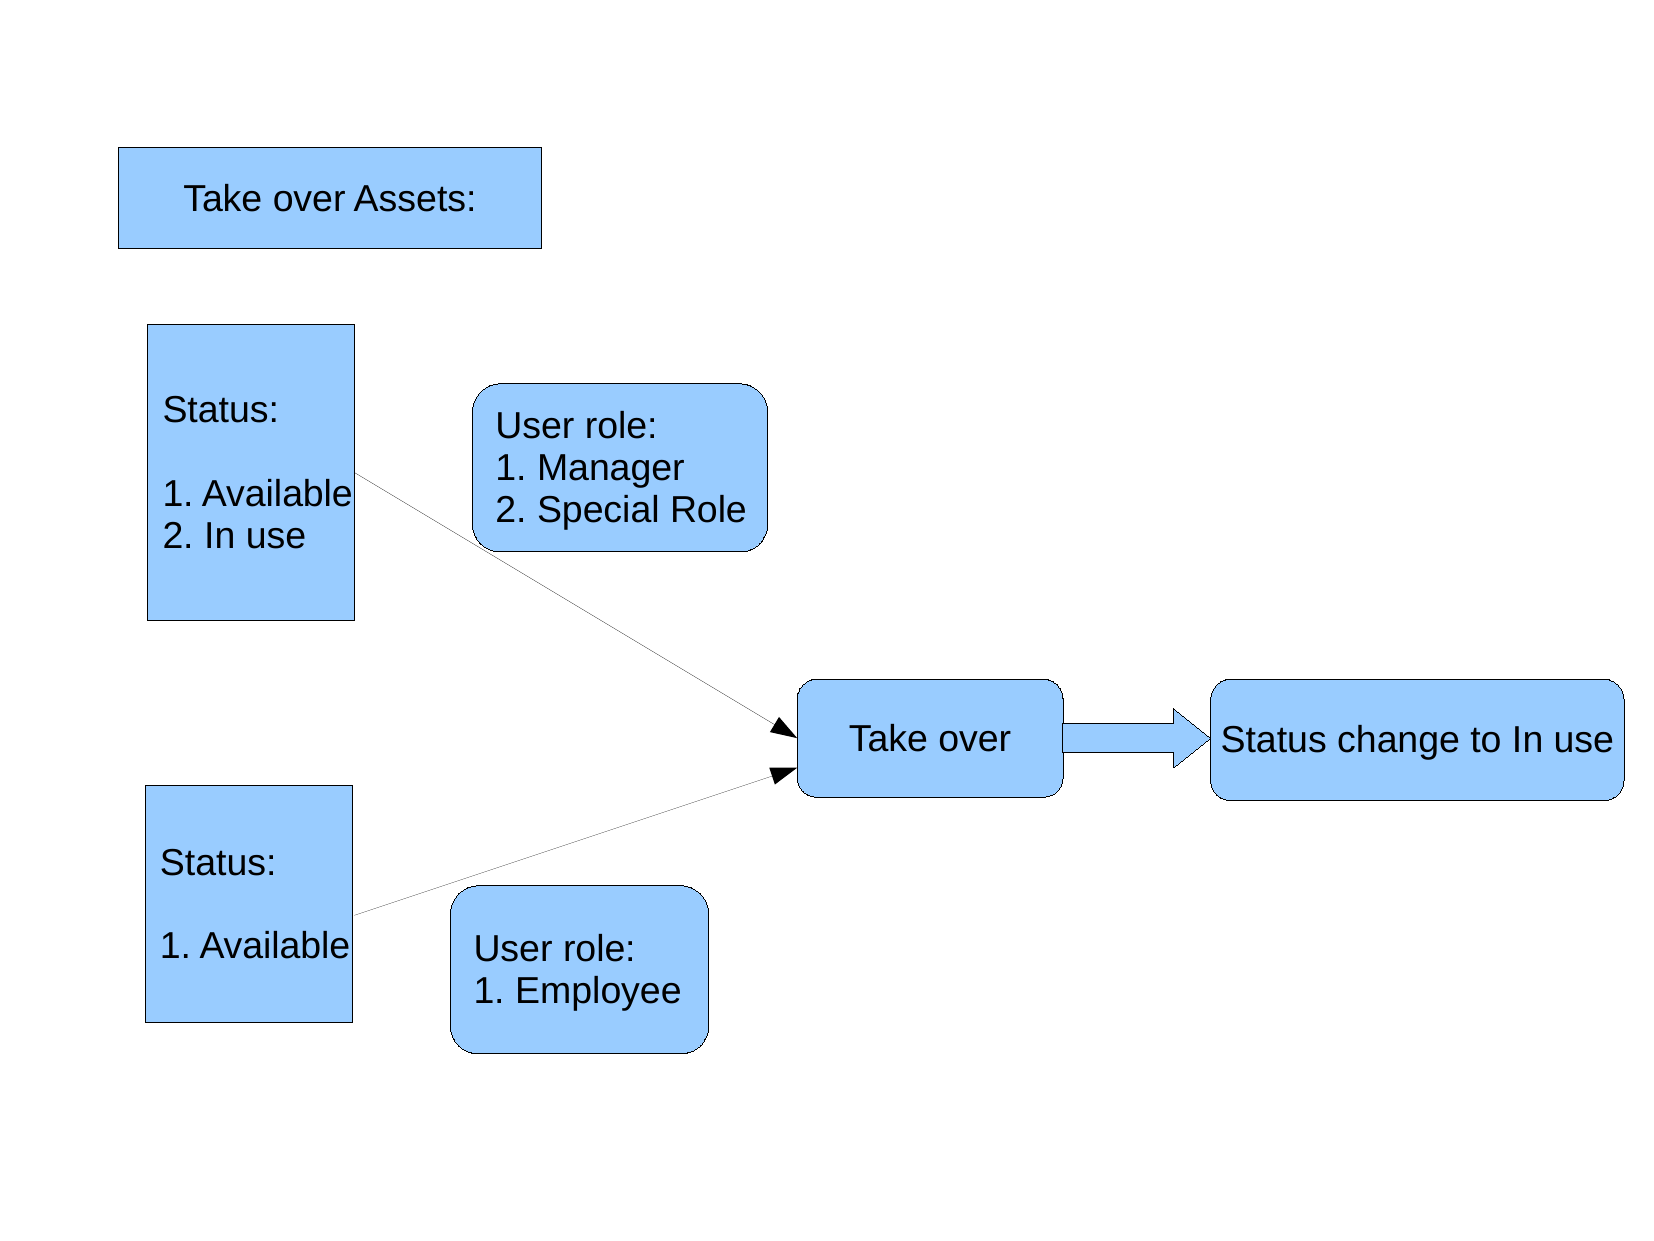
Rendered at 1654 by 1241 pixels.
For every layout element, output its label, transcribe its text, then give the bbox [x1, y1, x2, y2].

text_box User role: 1. Employee [450, 885, 709, 1054]
text_box Take over Assets: [118, 147, 542, 249]
text_box User role: 1. Manager 2. Special Role [472, 383, 768, 552]
text_box Take over [797, 679, 1064, 798]
text_box Status: 1. Available [145, 785, 353, 1023]
text_box Status: 1. Available 2. In use [147, 324, 355, 621]
text_box Status change to In use [1210, 679, 1625, 801]
text_box [1062, 708, 1210, 768]
